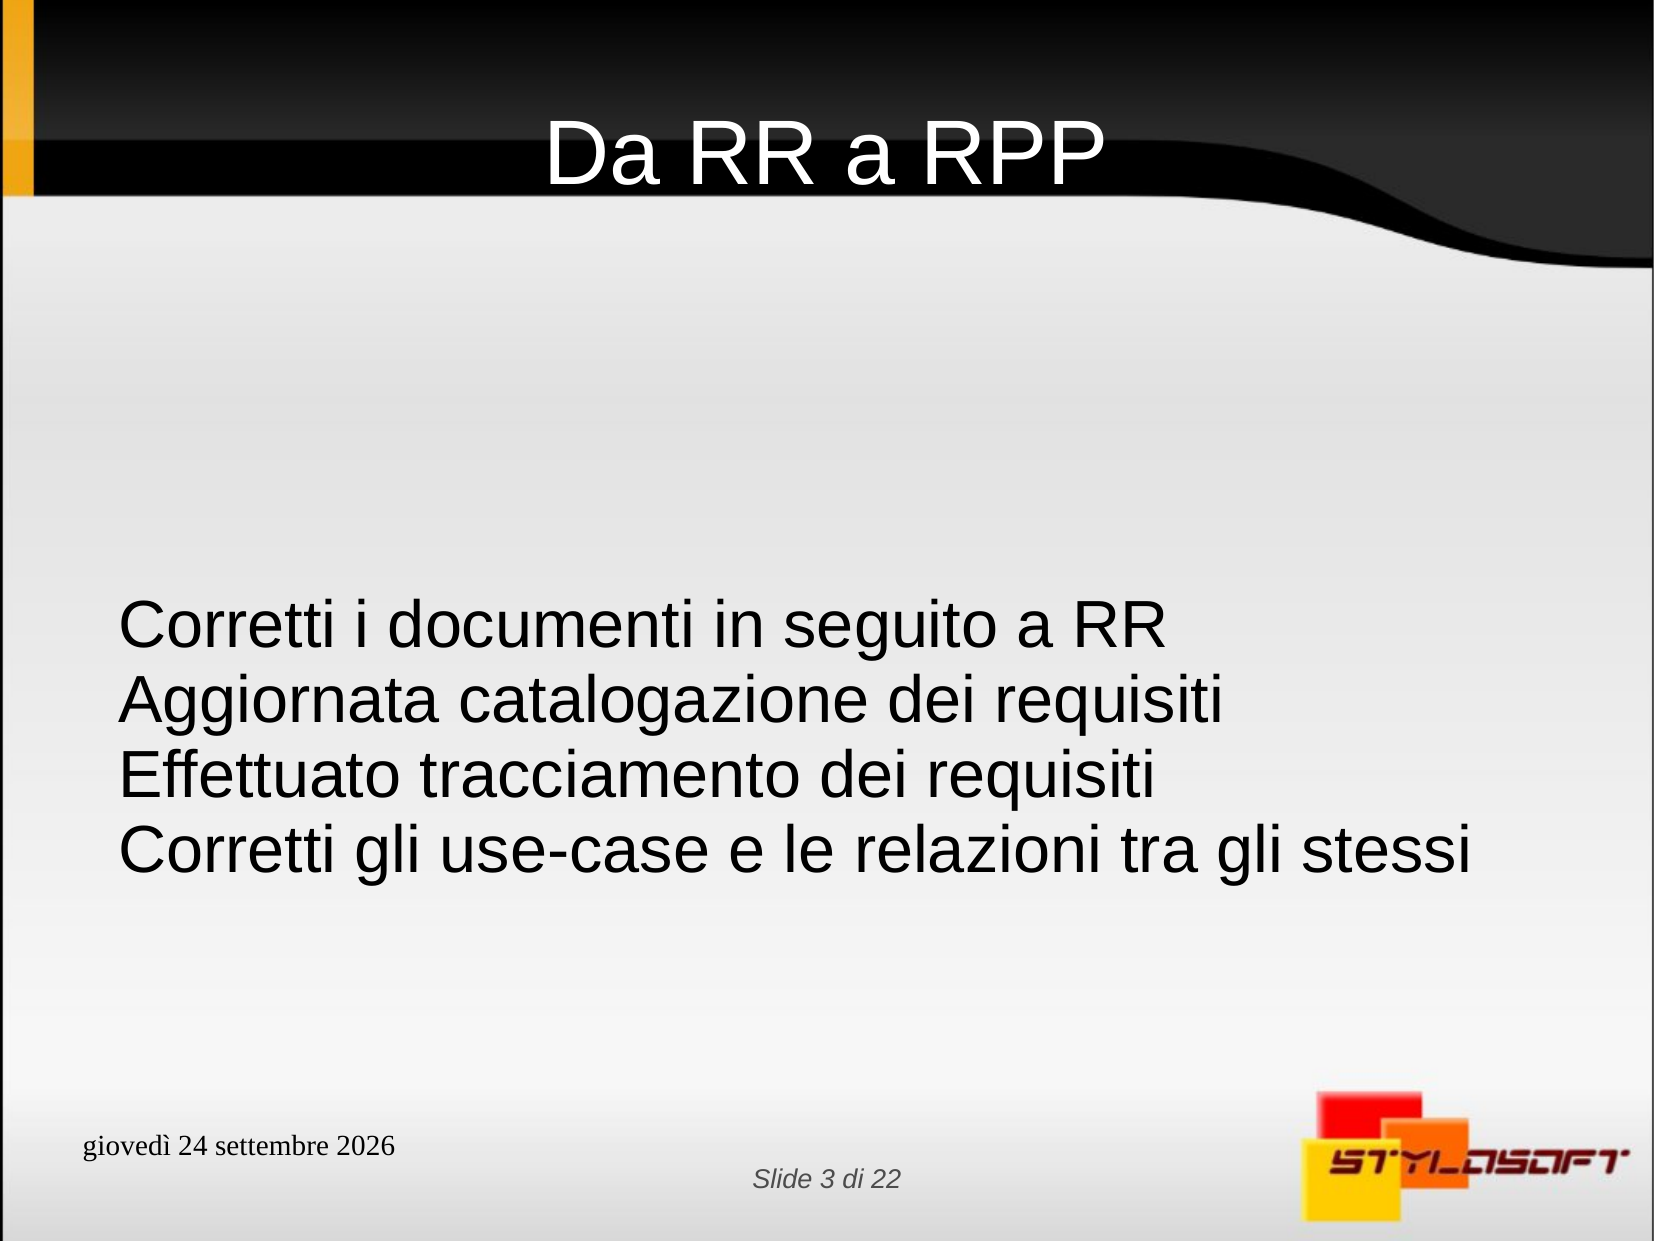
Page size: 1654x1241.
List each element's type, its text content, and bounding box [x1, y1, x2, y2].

text_box Slide <numero> di 22 [0, 1156, 1654, 1241]
title Da RR a RPP [82, 56, 1571, 250]
subtitle Corretti i documenti in seguito a RR Aggiornata catalogazione dei requisiti Effettuato tracciamento dei requisiti Corretti gli use-case e le relazioni tra gli stessi [82, 297, 1571, 1102]
picture [0, 0, 1654, 1156]
